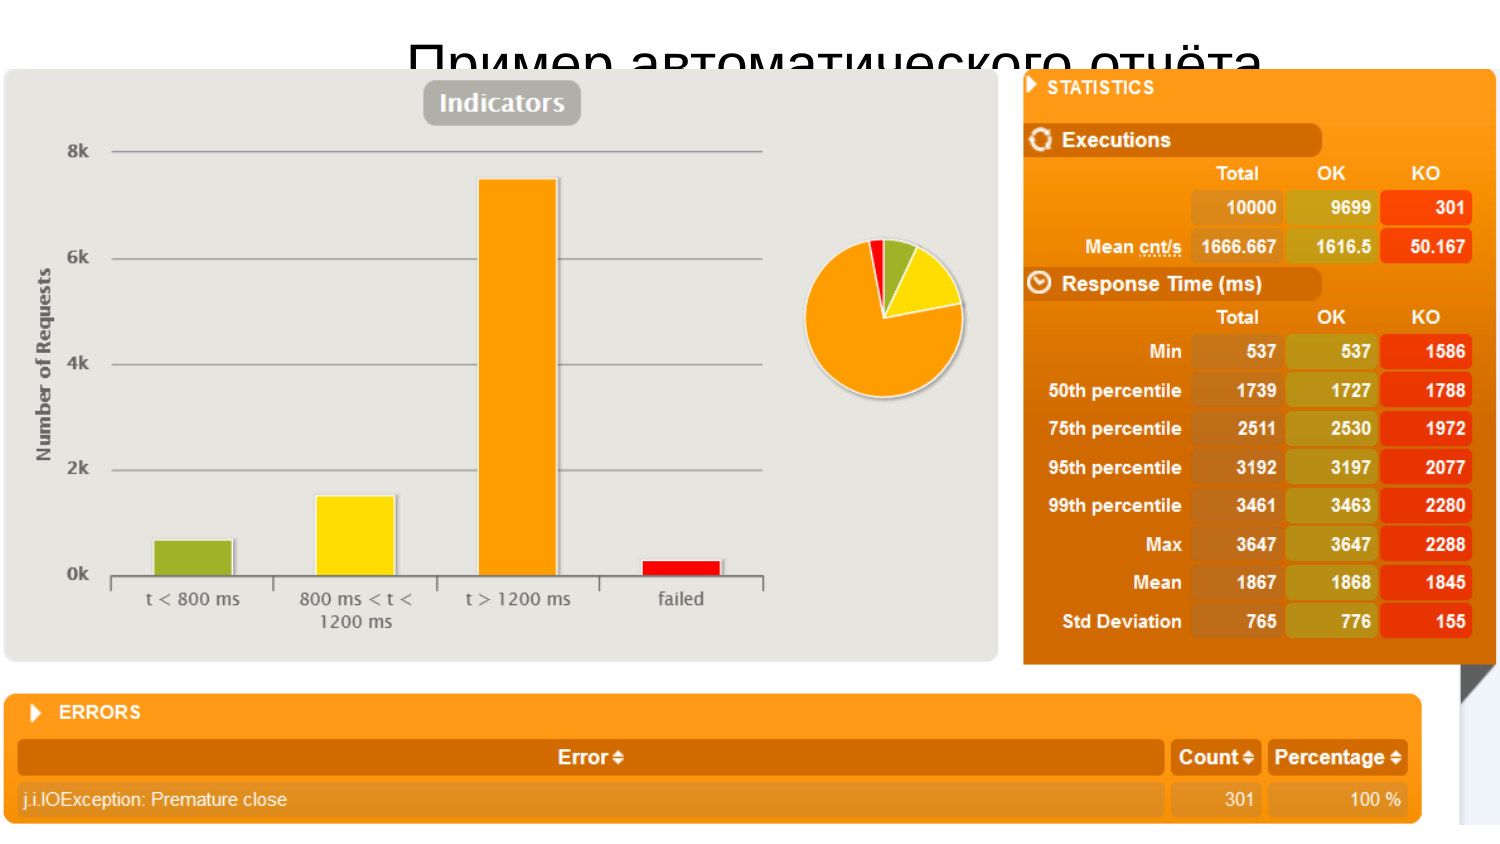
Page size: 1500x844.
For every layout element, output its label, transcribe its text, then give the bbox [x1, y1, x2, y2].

picture [0, 69, 1500, 825]
title Пример автоматического отчёта [0, 17, 1349, 69]
